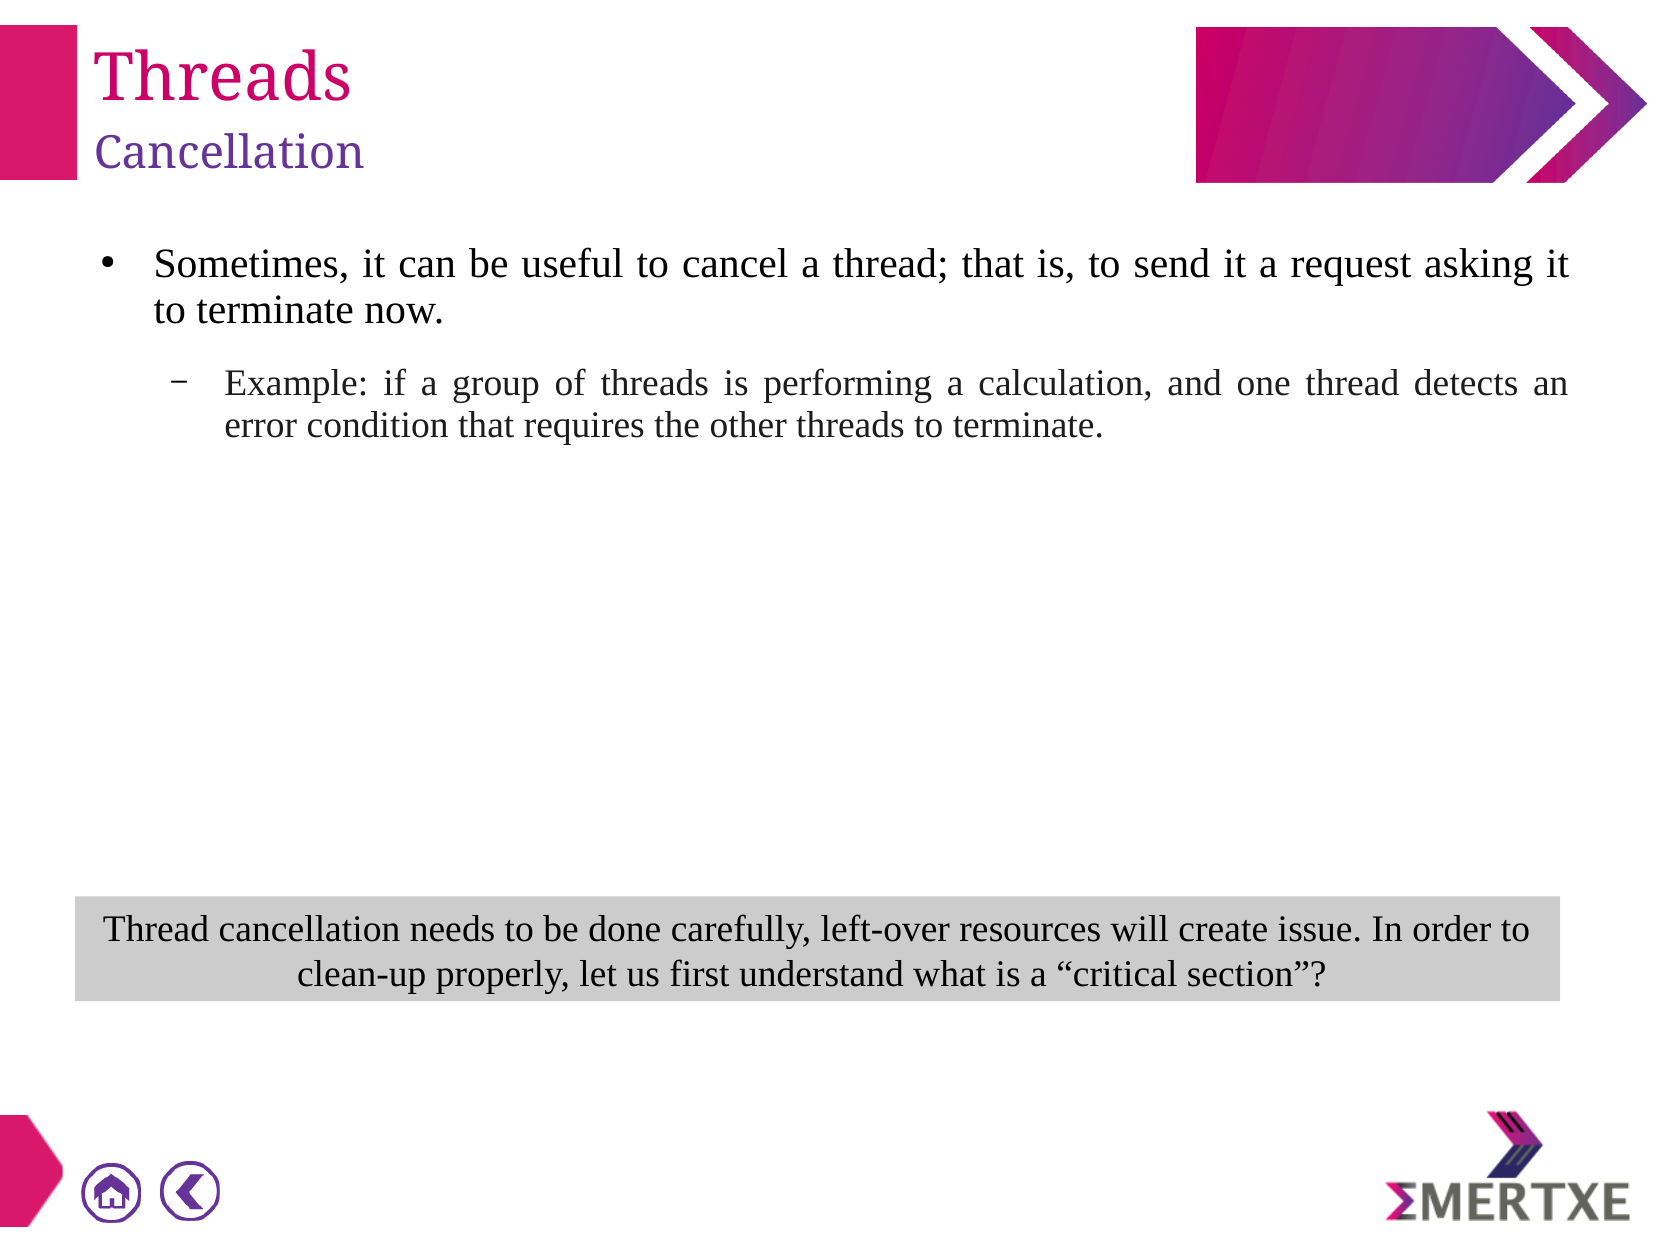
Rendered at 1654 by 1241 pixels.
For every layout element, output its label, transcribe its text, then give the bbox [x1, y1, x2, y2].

text_box Thread cancellation needs to be done carefully, left-over resources will create issue. In order to clean-up properly, let us first understand what is a “critical section”? [75, 896, 1561, 1002]
list Sometimes, it can be useful to cancel a thread; that is, to send it a request asking it to terminate now. Example: if a group of threads is performing a calculation, and one thread detects an error condition that requires the other threads to terminate. [82, 240, 1571, 609]
picture [1385, 1107, 1631, 1221]
picture [81, 1163, 141, 1223]
picture [1571, 27, 1647, 183]
picture [160, 1161, 220, 1221]
title Threads Cancellation [93, 2, 1571, 210]
